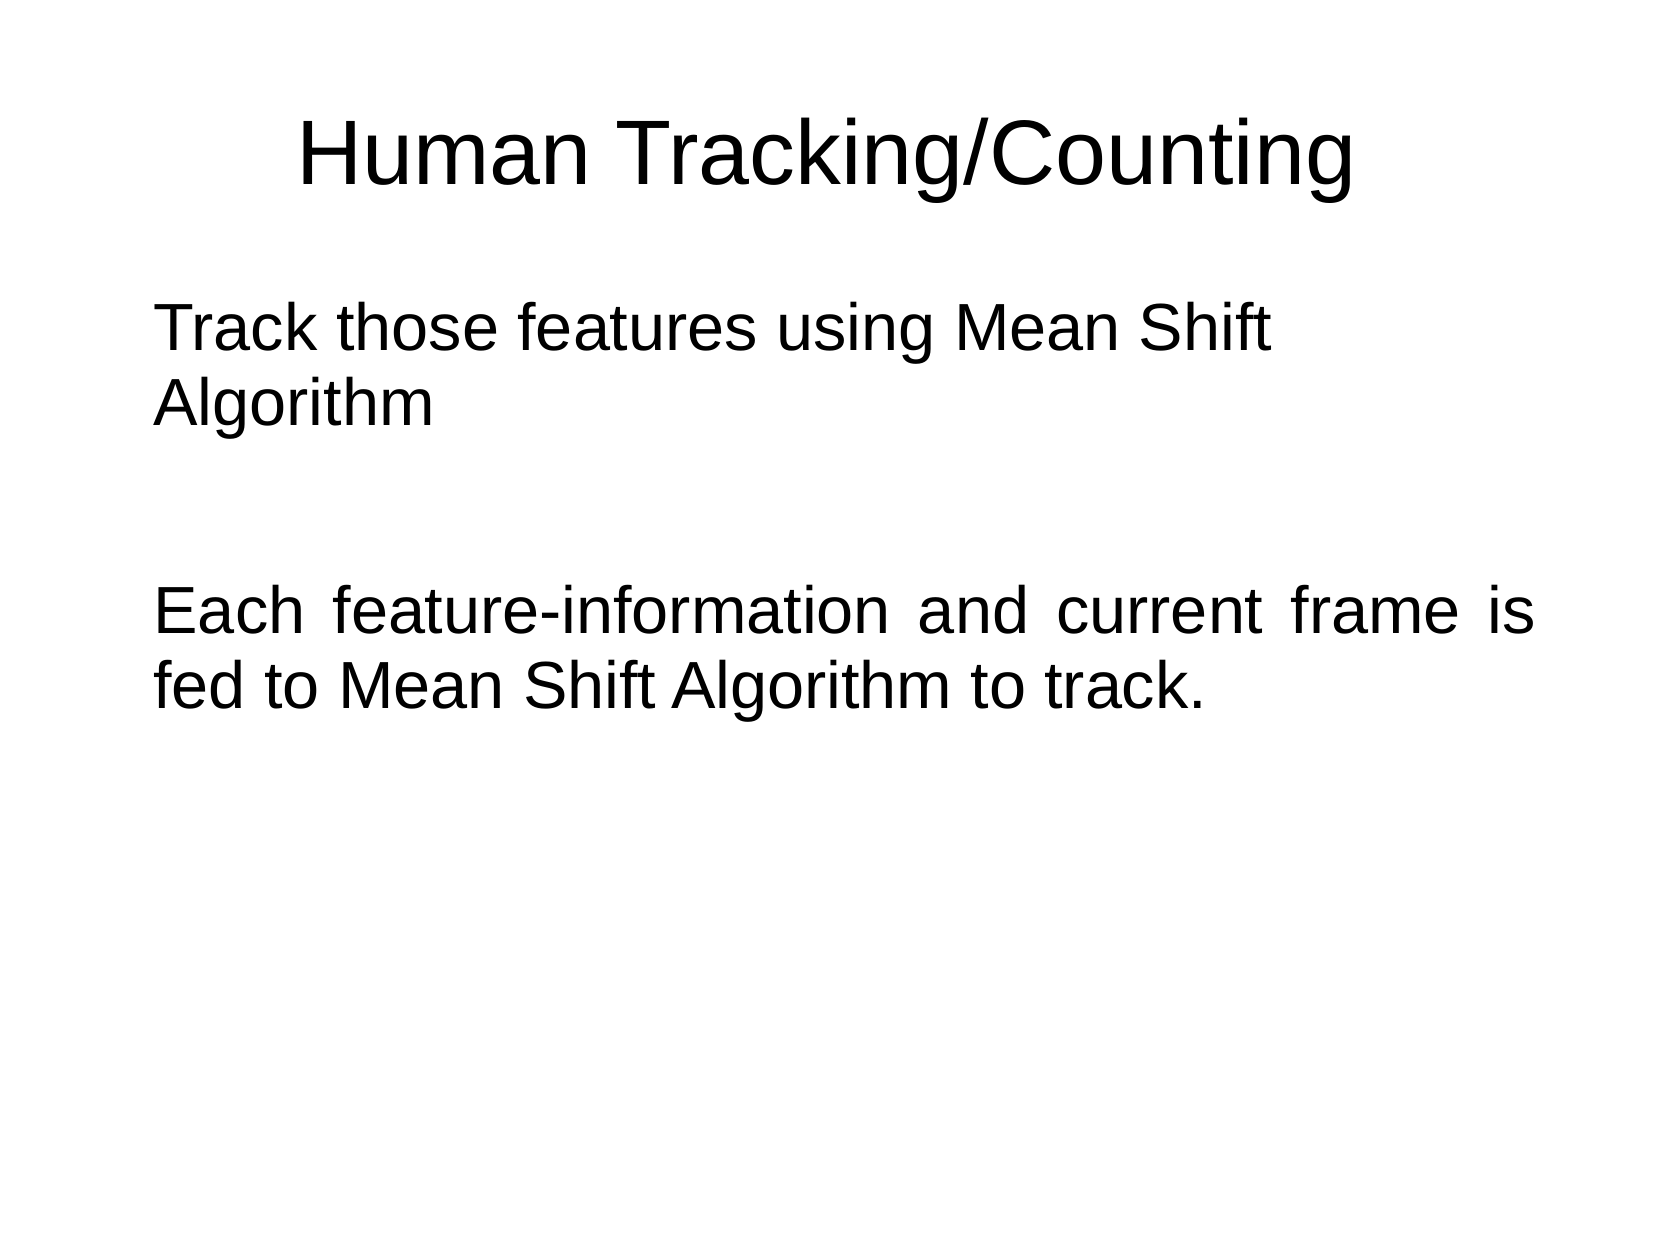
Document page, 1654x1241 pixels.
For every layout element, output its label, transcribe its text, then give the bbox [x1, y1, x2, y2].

title Human Tracking/Counting [82, 49, 1571, 257]
list Track those features using Mean Shift Algorithm Each feature-information and current frame is fed to Mean Shift Algorithm to track. [82, 290, 1538, 1010]
